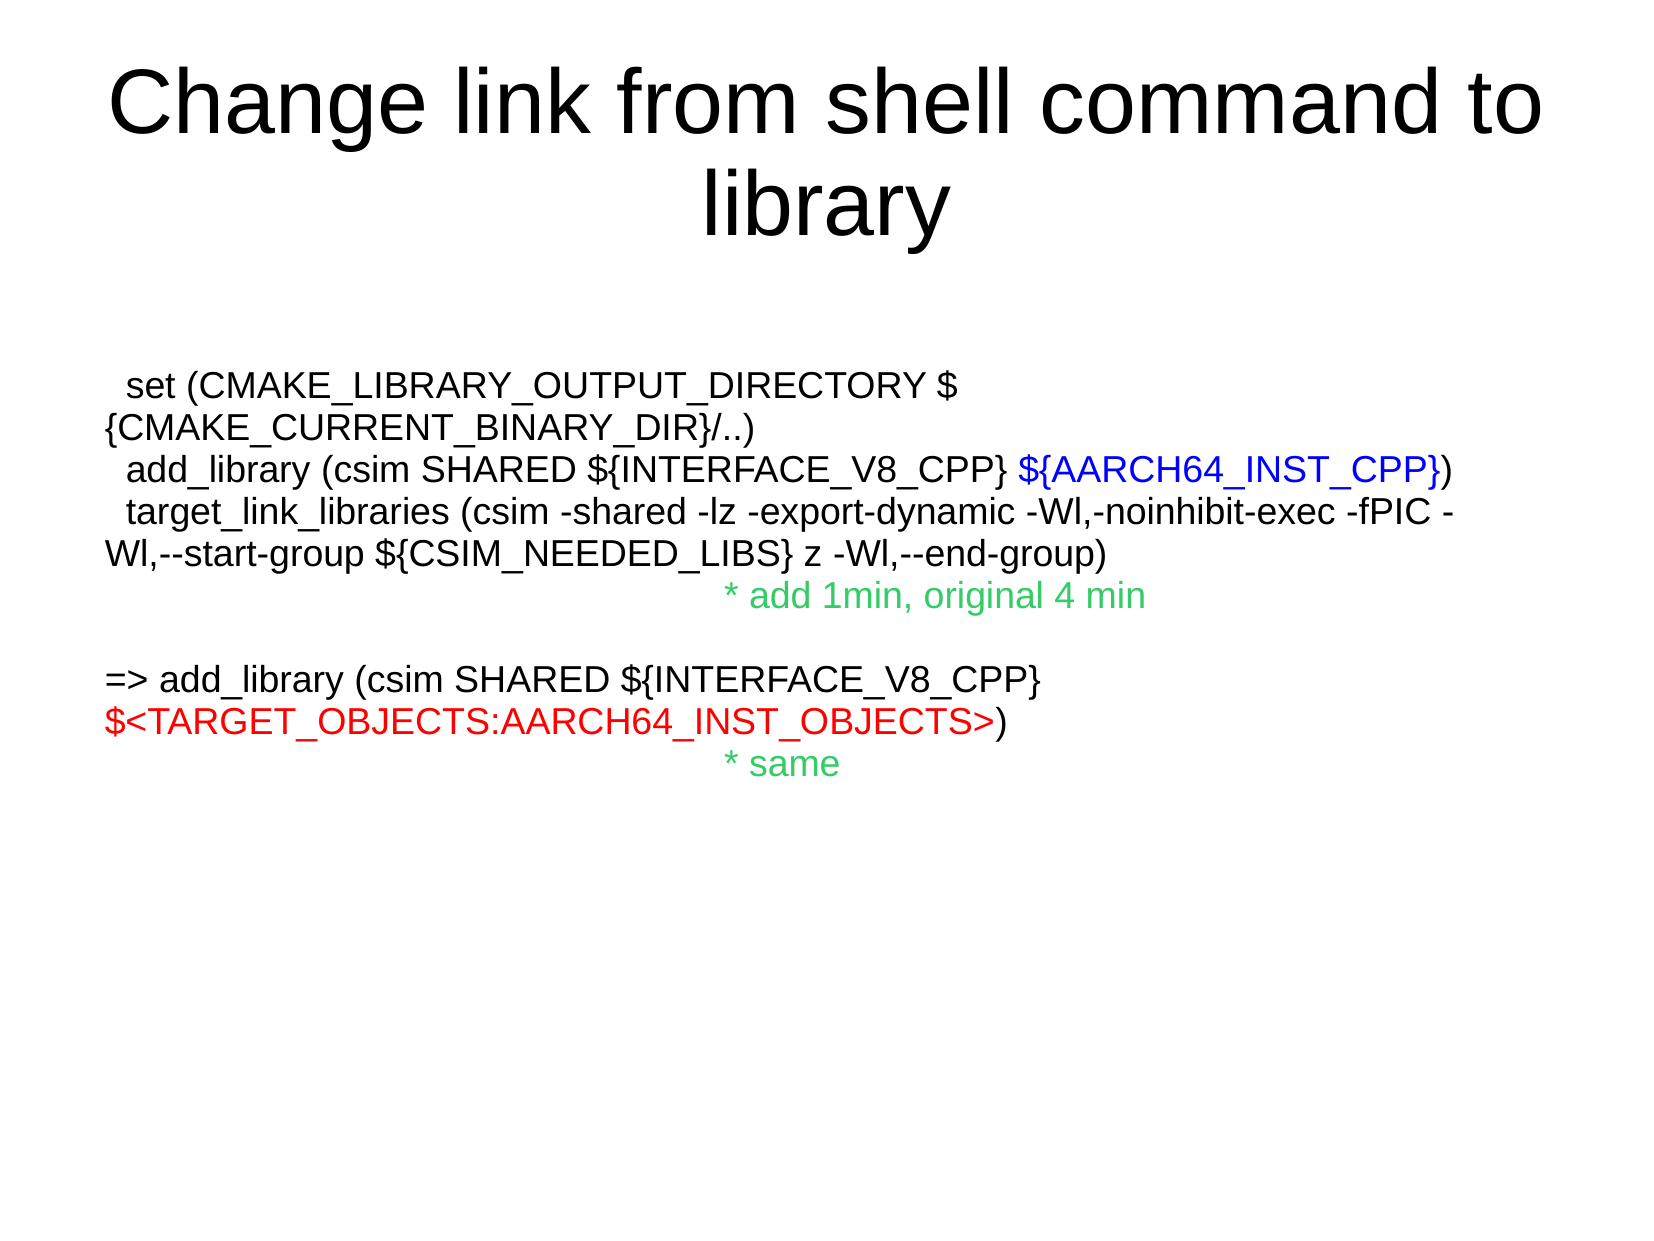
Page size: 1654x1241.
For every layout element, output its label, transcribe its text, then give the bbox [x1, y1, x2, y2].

text_box [82, 290, 1571, 1010]
title Change link from shell command to library [82, 49, 1571, 257]
text_box set (CMAKE_LIBRARY_OUTPUT_DIRECTORY ${CMAKE_CURRENT_BINARY_DIR}/..) add_library (csim SHARED ${INTERFACE_V8_CPP} ${AARCH64_INST_CPP}) target_link_libraries (csim -shared -lz -export-dynamic -Wl,-noinhibit-exec -fPIC -Wl,--start-group ${CSIM_NEEDED_LIBS} z -Wl,--end-group) * add 1min, original 4 min => add_library (csim SHARED ${INTERFACE_V8_CPP} $<TARGET_OBJECTS:AARCH64_INST_OBJECTS>) * same [90, 315, 1516, 1021]
